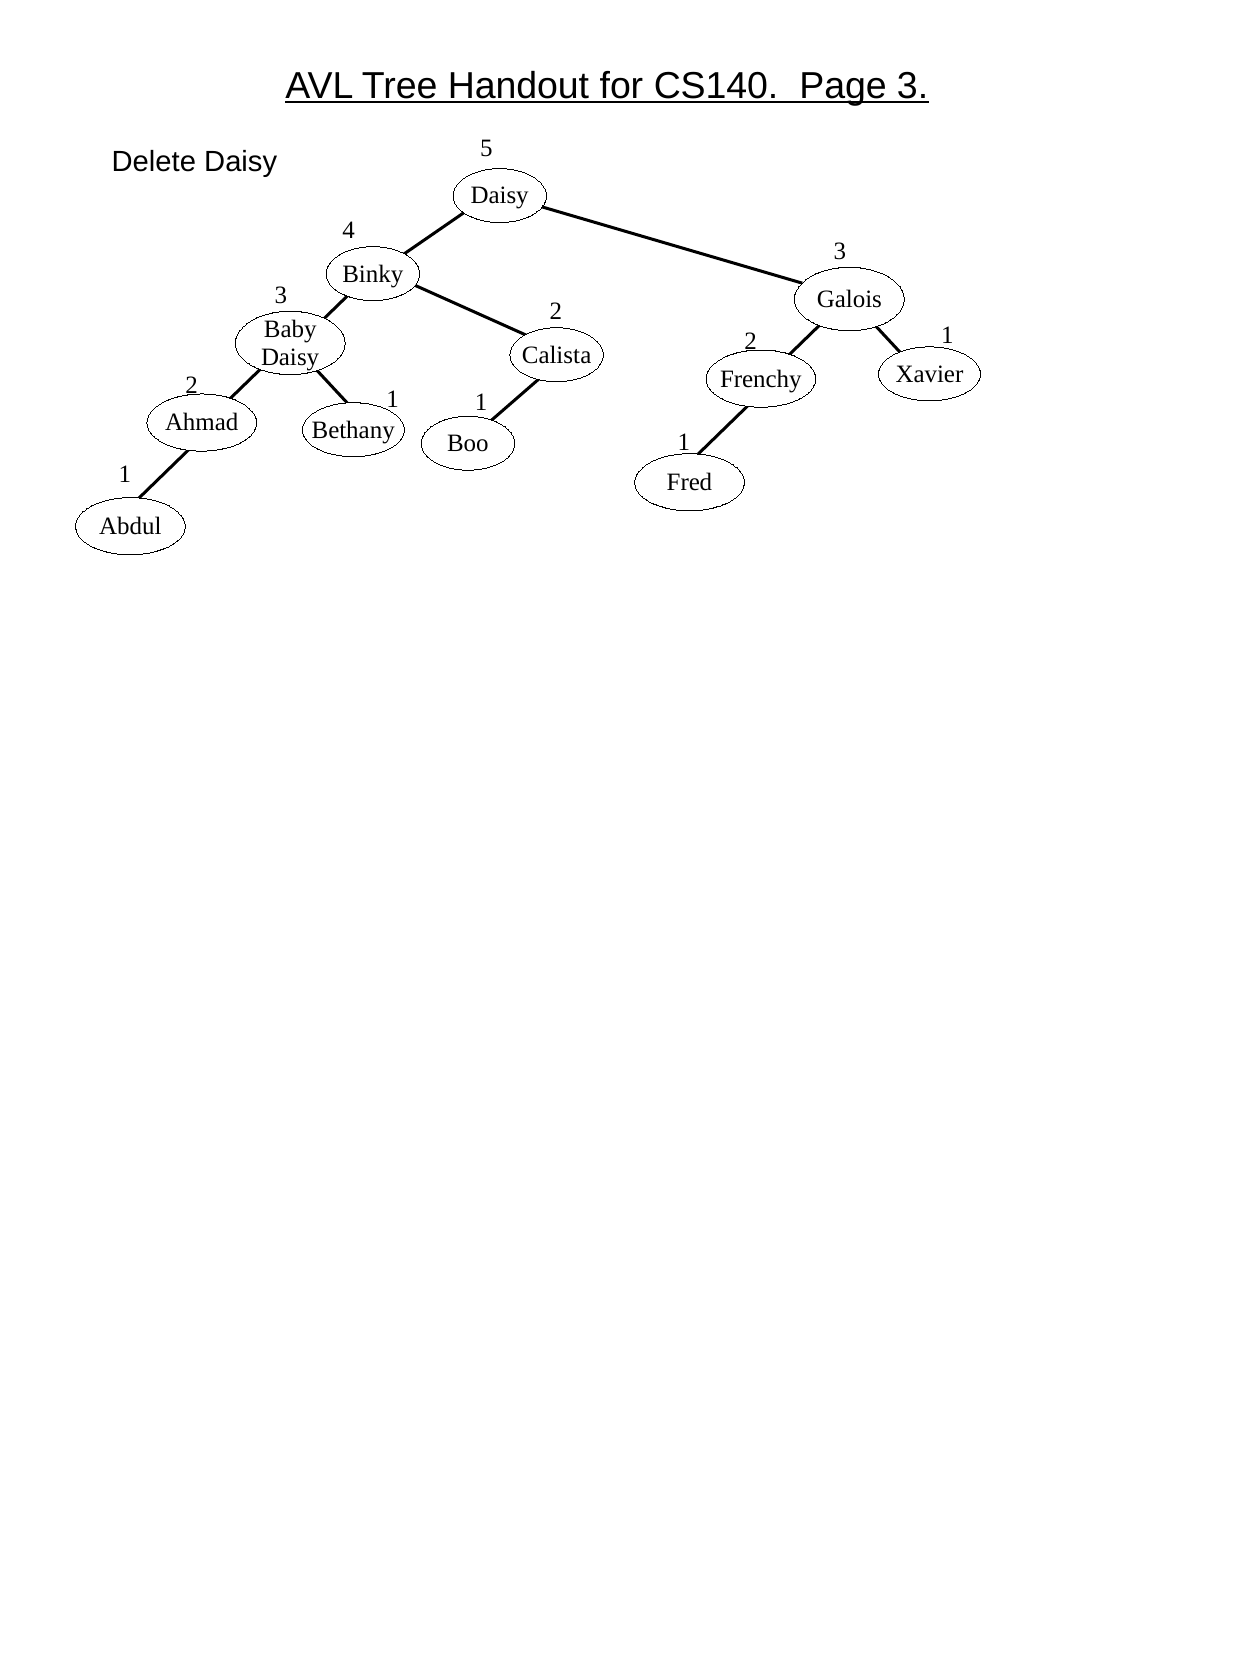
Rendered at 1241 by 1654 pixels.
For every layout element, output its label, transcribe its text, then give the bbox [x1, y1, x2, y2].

text_box 1 [926, 313, 969, 354]
text_box Calista [509, 327, 604, 382]
text_box 2 [729, 319, 772, 354]
text_box Ahmad [146, 393, 257, 452]
text_box Galois [794, 267, 905, 331]
text_box Daisy [453, 169, 547, 223]
text_box 1 [662, 420, 706, 457]
text_box 1 [459, 381, 503, 422]
text_box Fred [634, 453, 745, 511]
text_box 3 [818, 229, 862, 270]
text_box Xavier [878, 346, 981, 401]
text_box 1 [371, 377, 414, 418]
text_box Abdul [75, 497, 186, 555]
text_box 5 [465, 127, 508, 193]
text_box 2 [534, 290, 578, 330]
text_box Delete Daisy [96, 137, 292, 218]
text_box AVL Tree Handout for CS140. Page 3. [270, 57, 945, 115]
text_box 3 [259, 273, 302, 314]
text_box Boo [421, 416, 515, 471]
text_box 1 [103, 452, 146, 493]
text_box 4 [327, 208, 370, 249]
text_box Baby Daisy [235, 311, 346, 375]
text_box Binky [326, 246, 420, 301]
text_box Frenchy [706, 350, 816, 408]
text_box 2 [170, 363, 213, 398]
text_box Bethany [302, 402, 405, 457]
